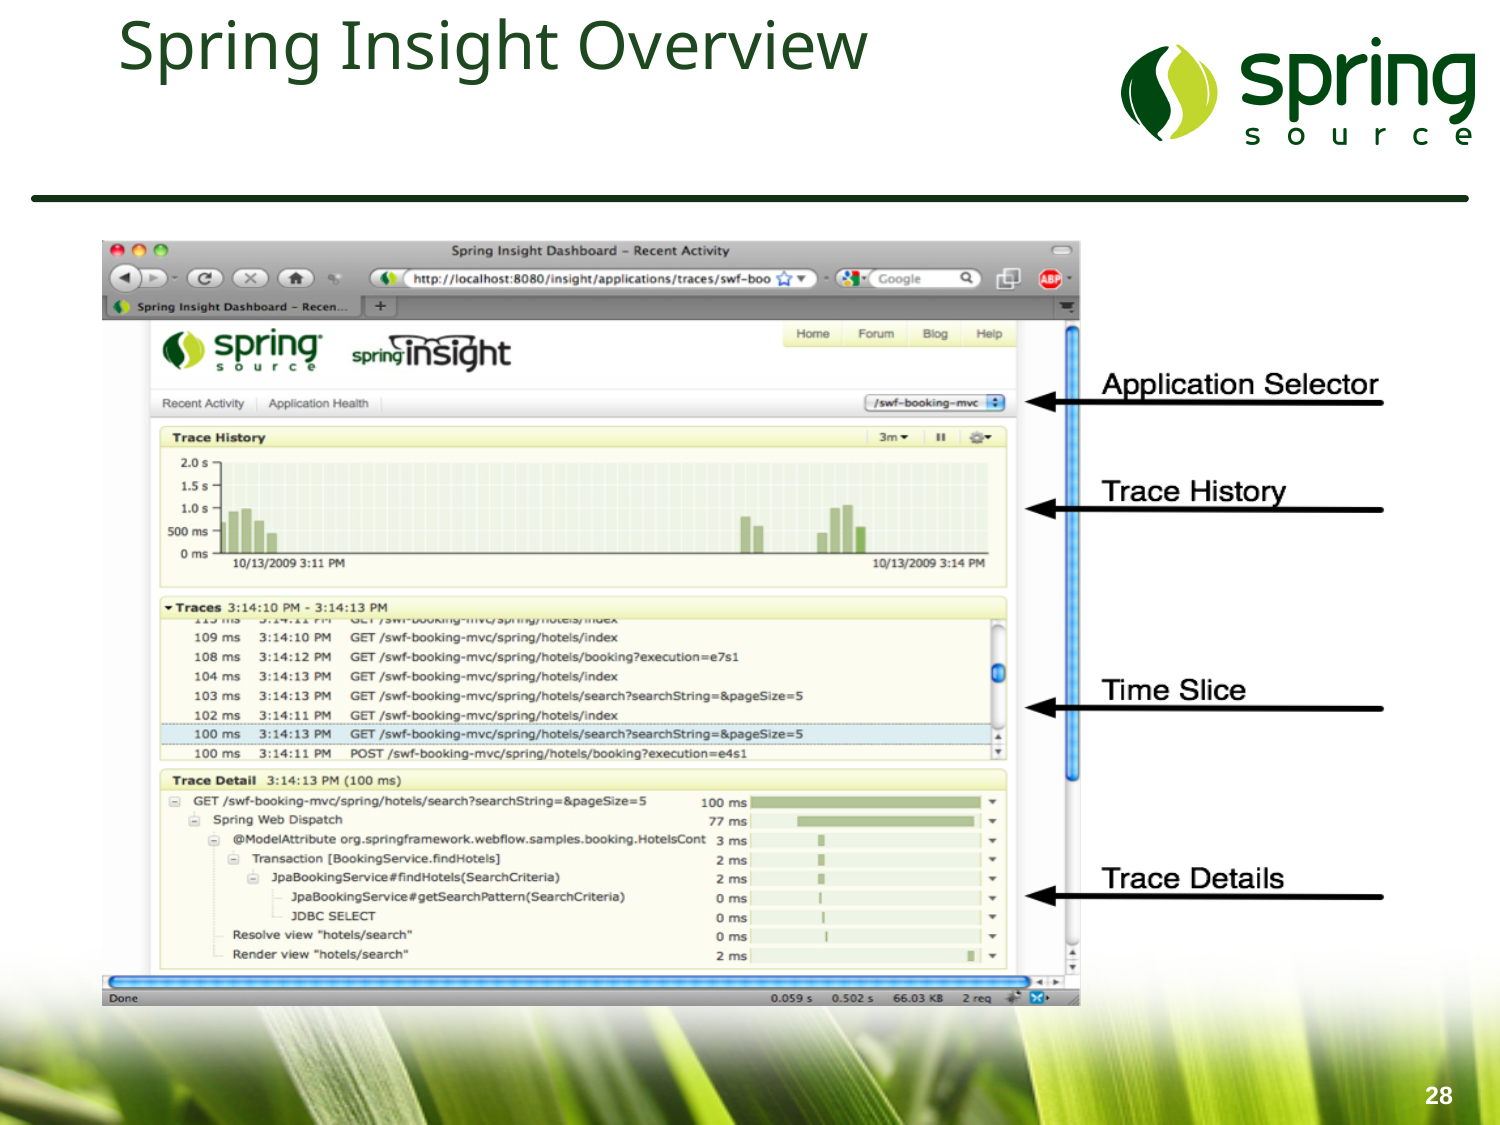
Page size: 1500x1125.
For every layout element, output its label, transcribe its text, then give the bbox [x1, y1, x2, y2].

picture [1137, 37, 1475, 145]
picture [0, 240, 1500, 1125]
title Spring Insight Overview [104, 0, 1137, 178]
